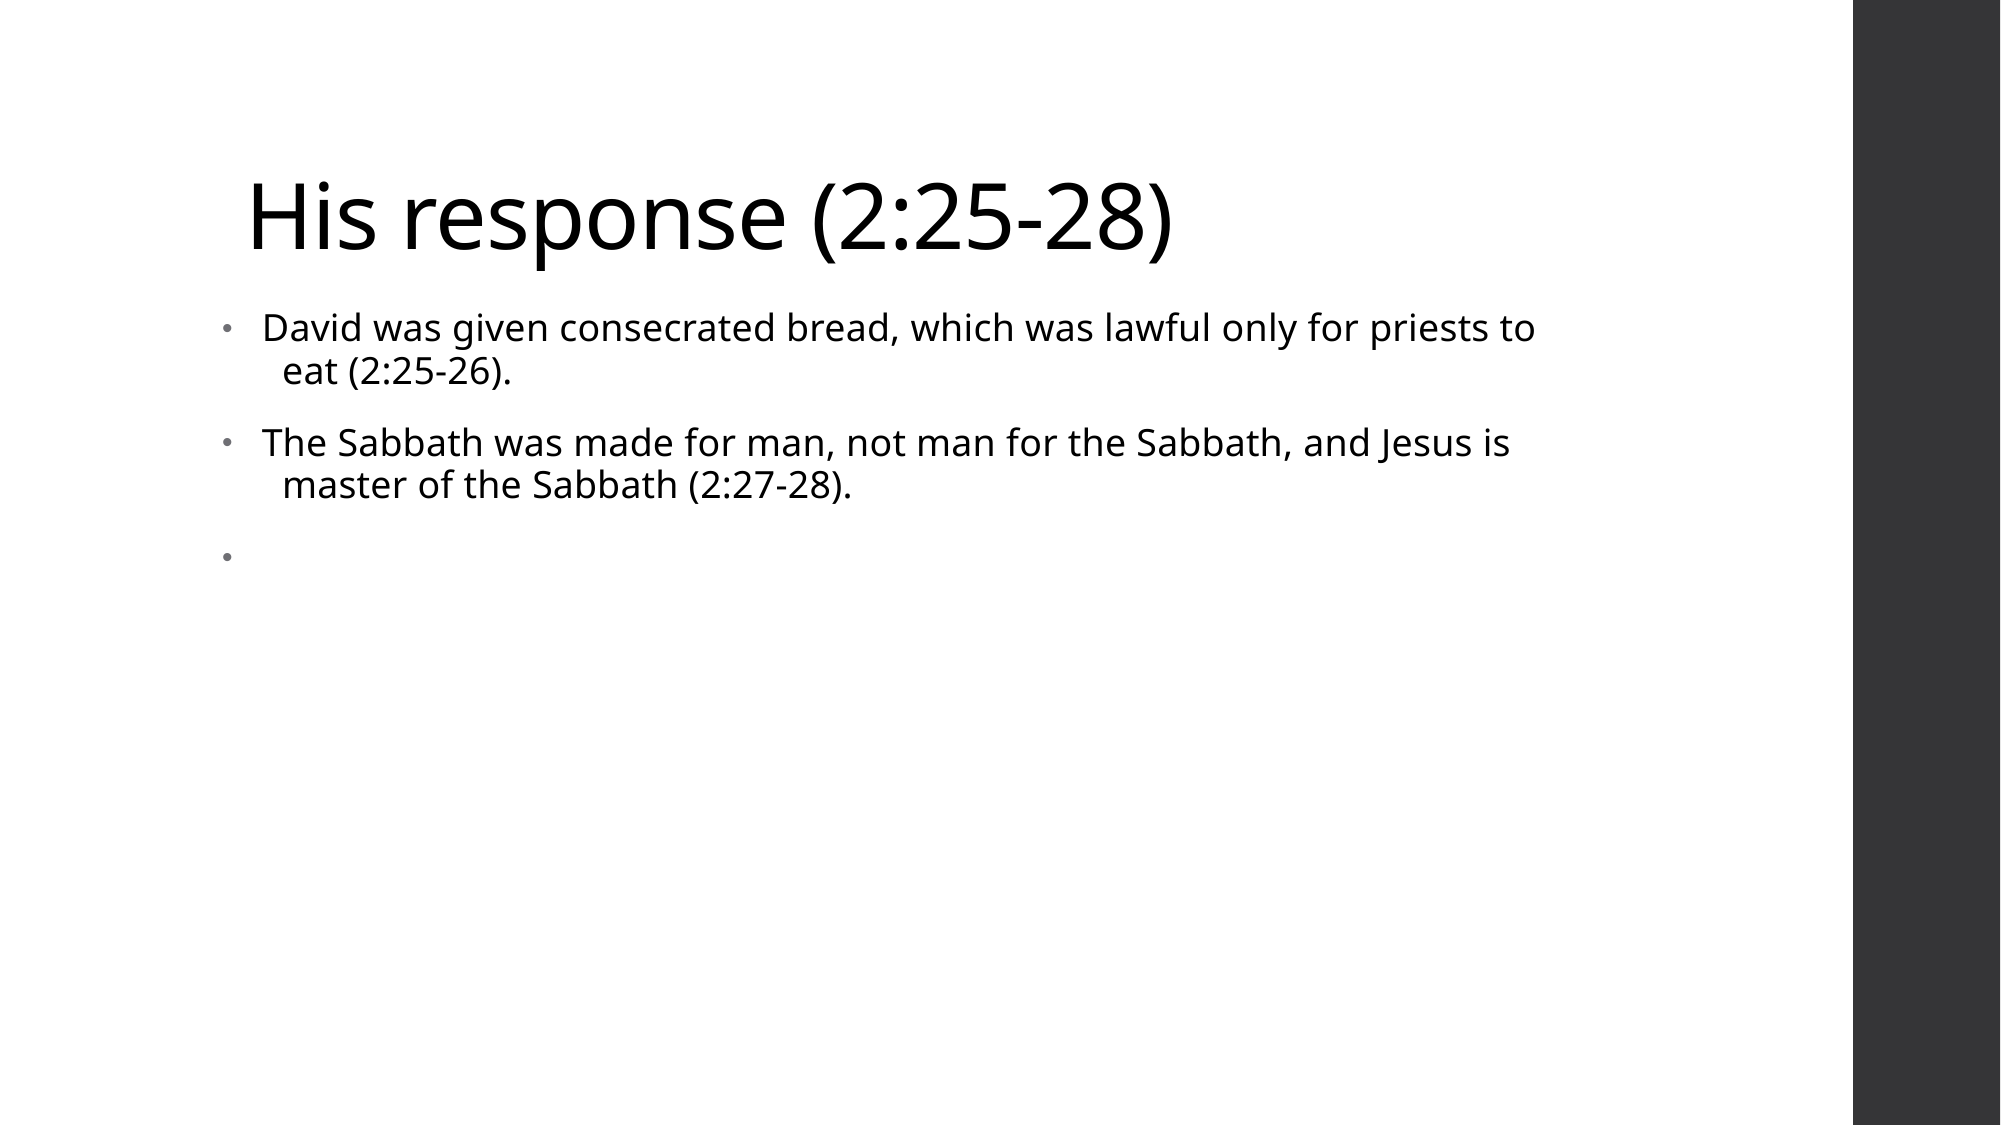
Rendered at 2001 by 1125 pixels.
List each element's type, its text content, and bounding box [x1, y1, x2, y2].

list David was given consecrated bread, which was lawful only for priests to eat (2:25-26). The Sabbath was made for man, not man for the Sabbath, and Jesus is master of the Sabbath (2:27-28). [206, 299, 1617, 1014]
title His response (2:25-28) [206, 60, 1797, 278]
